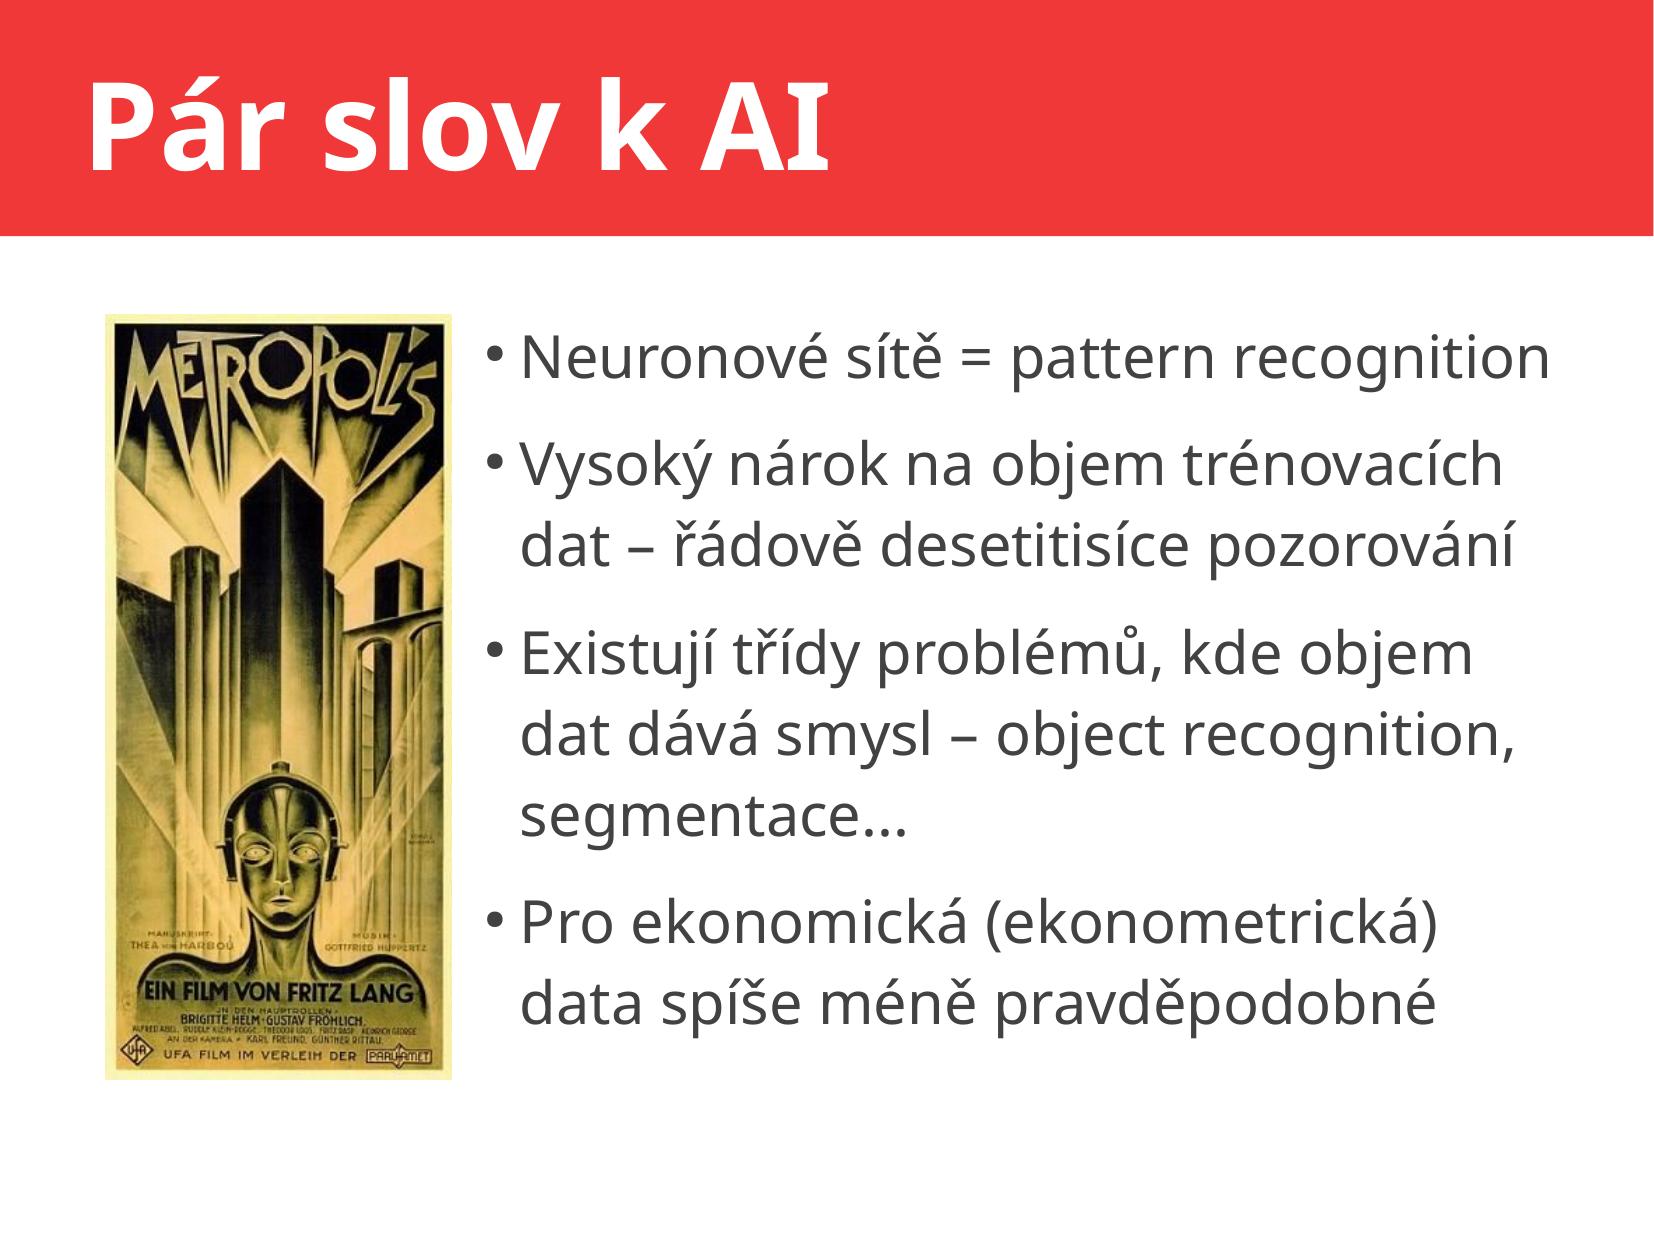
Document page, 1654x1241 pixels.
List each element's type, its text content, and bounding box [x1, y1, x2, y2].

picture [105, 314, 452, 1080]
title Pár slov k AI [82, 19, 1571, 227]
list Neuronové sítě = pattern recognition Vysoký nárok na objem trénovacích dat – řádově desetitisíce pozorování Existují třídy problémů, kde objem dat dává smysl – object recognition, segmentace... Pro ekonomická (ekonometrická) data spíše méně pravděpodobné [472, 314, 1564, 1080]
